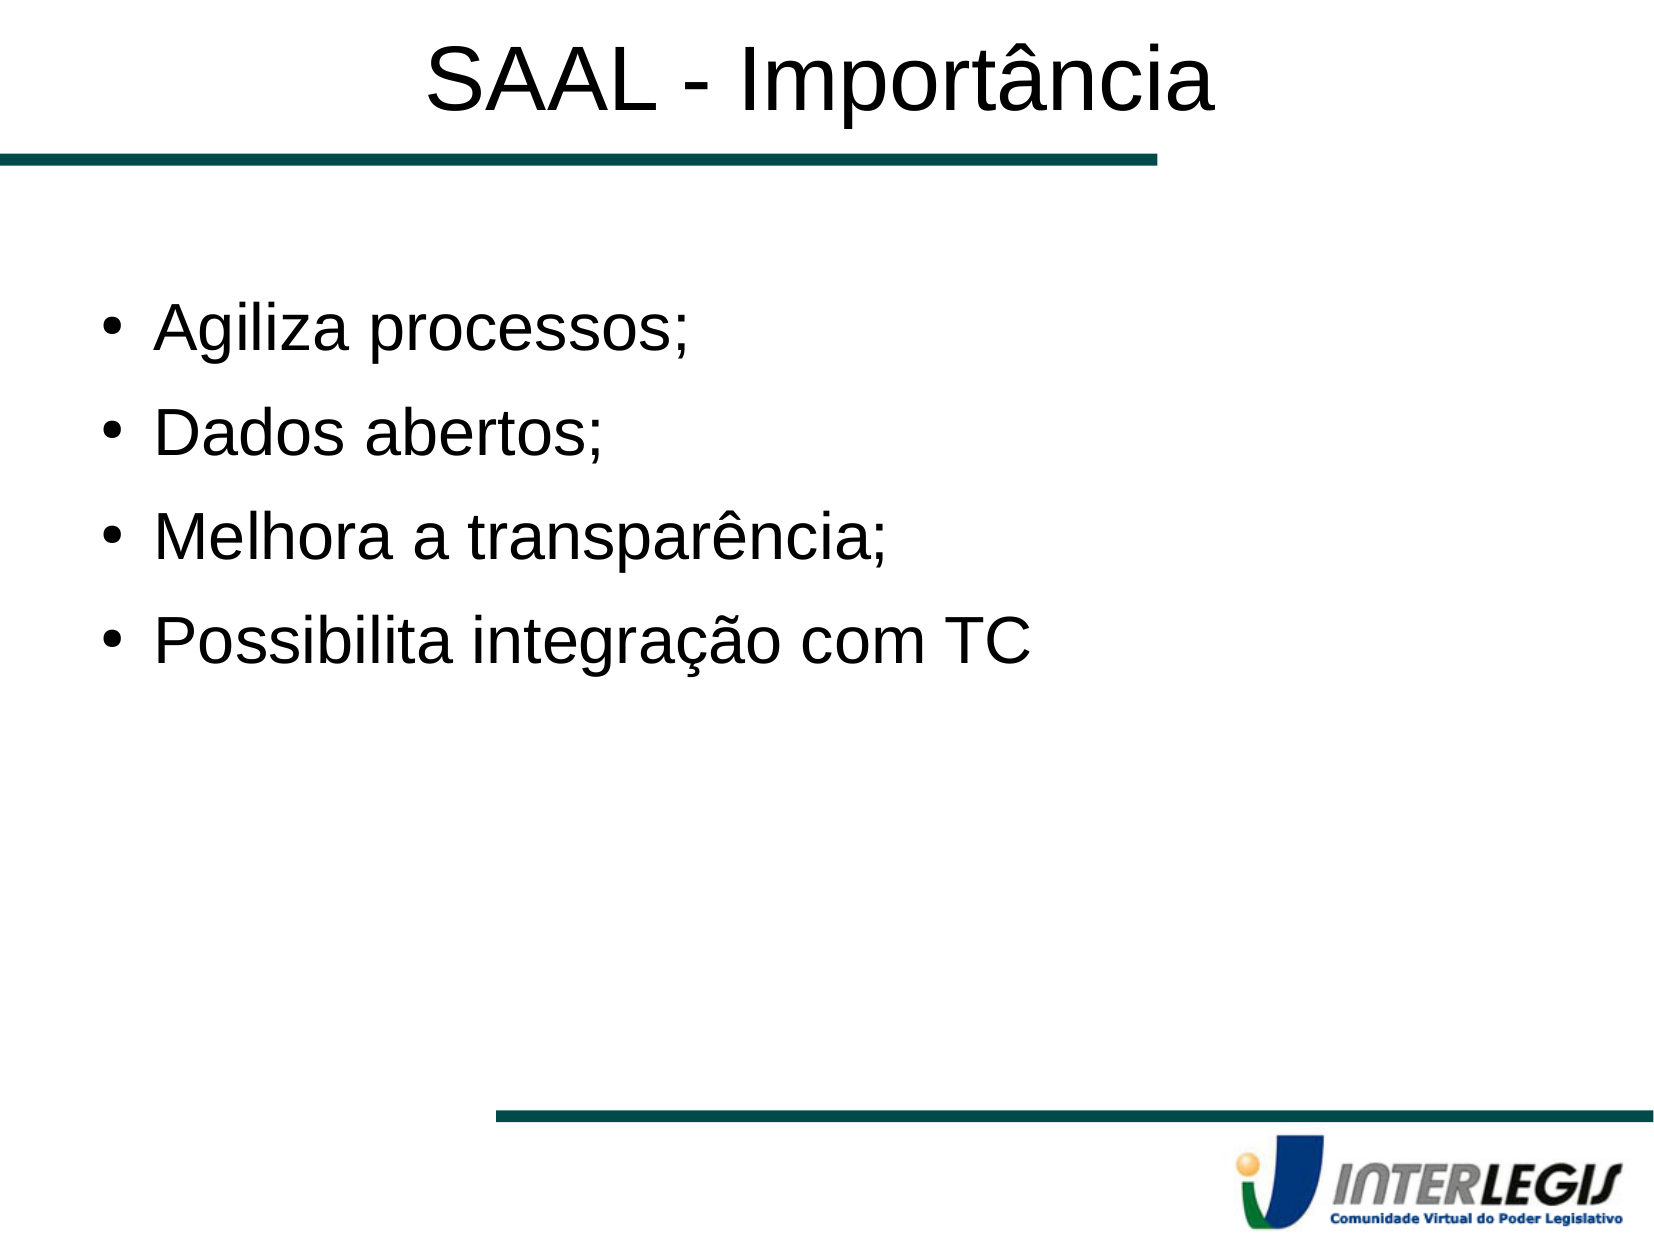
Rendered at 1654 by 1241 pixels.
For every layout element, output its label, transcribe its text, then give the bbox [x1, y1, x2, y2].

text_box [0, 153, 1158, 166]
title SAAL - Importância [70, 27, 1571, 131]
text_box [496, 1110, 1654, 1123]
list Agiliza processos; Dados abertos; Melhora a transparência; Possibilita integração com TC [82, 290, 1538, 1010]
picture [1223, 1124, 1630, 1232]
